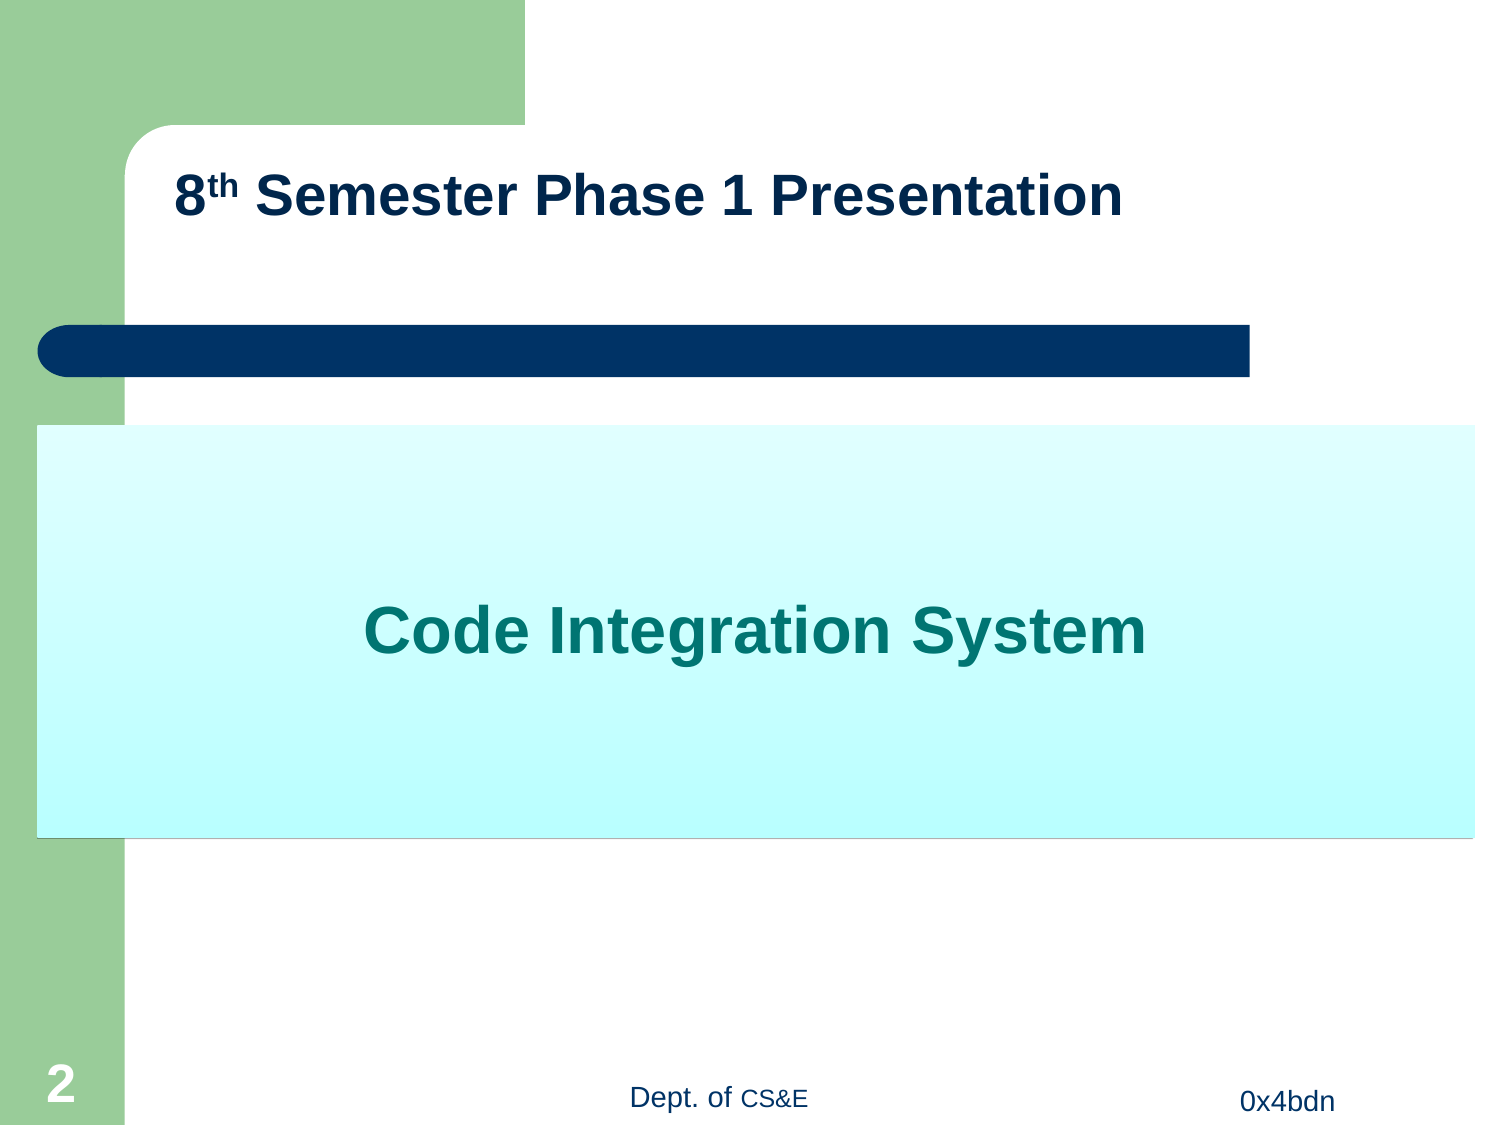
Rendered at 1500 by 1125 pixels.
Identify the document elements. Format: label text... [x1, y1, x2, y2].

slide_number <number> [13, 1040, 111, 1121]
footer Dept. of CS&E [481, 1071, 957, 1122]
slide_number 0x4bdn [1149, 1074, 1463, 1125]
text_box Code Integration System [37, 425, 1475, 838]
title 8th Semester Phase 1 Presentation [159, 138, 1344, 316]
